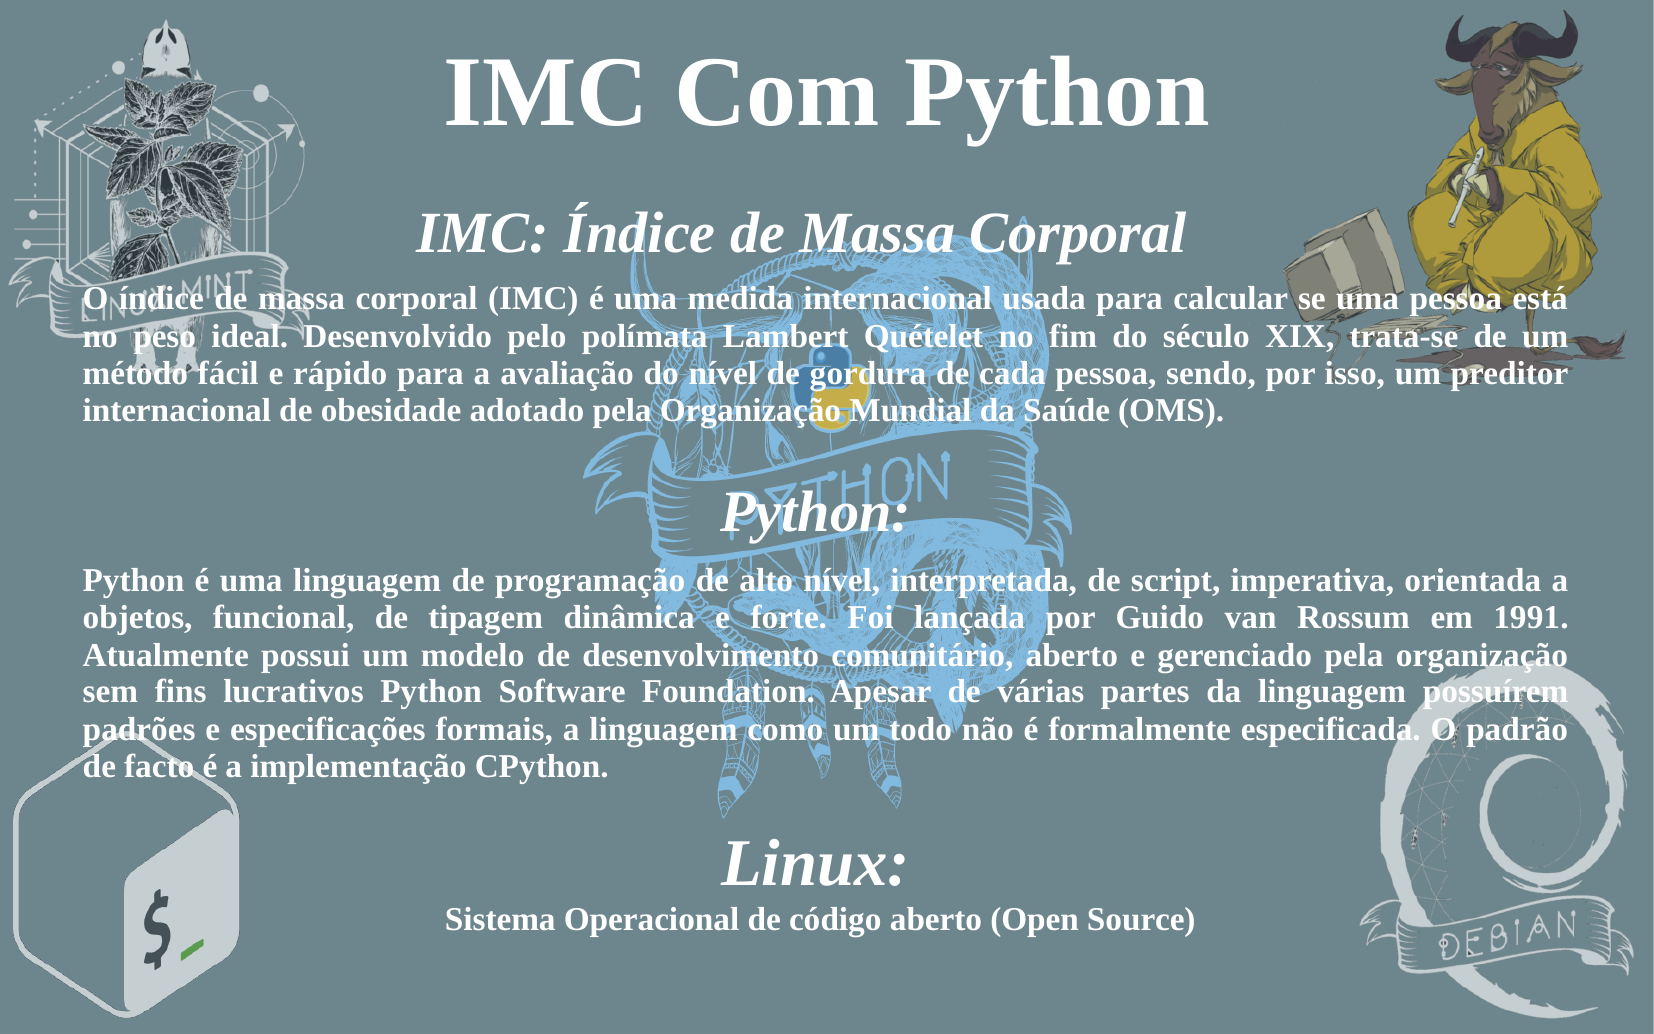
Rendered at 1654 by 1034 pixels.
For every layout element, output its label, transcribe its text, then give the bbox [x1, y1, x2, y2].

text_box IMC: Índice de Massa Corporal [401, 192, 1203, 272]
text_box Python: [705, 472, 934, 603]
text_box Linux: Sistema Operacional de código aberto (Open Source) [295, 826, 1347, 938]
title IMC Com Python [82, 29, 1571, 154]
title Python é uma linguagem de programação de alto nível, interpretada, de script, imperativa, orientada a objetos, funcional, de tipagem dinâmica e forte. Foi lançada por Guido van Rossum em 1991. Atualmente possui um modelo de desenvolvimento comunitário, aberto e gerenciado pela organização sem fins lucrativos Python Software Foundation. Apesar de várias partes da linguagem possuírem padrões e especificações formais, a linguagem como um todo não é formalmente especificada. O padrão de facto é a implementação CPython. [82, 543, 1571, 804]
picture [0, 0, 1654, 1034]
title O índice de massa corporal (IMC) é uma medida internacional usada para calcular se uma pessoa está no peso ideal. Desenvolvido pelo polímata Lambert Quételet no fim do século XIX, trata-se de um método fácil e rápido para a avaliação do nível de gordura de cada pessoa, sendo, por isso, um preditor internacional de obesidade adotado pela Organização Mundial da Saúde (OMS). [82, 271, 1571, 438]
